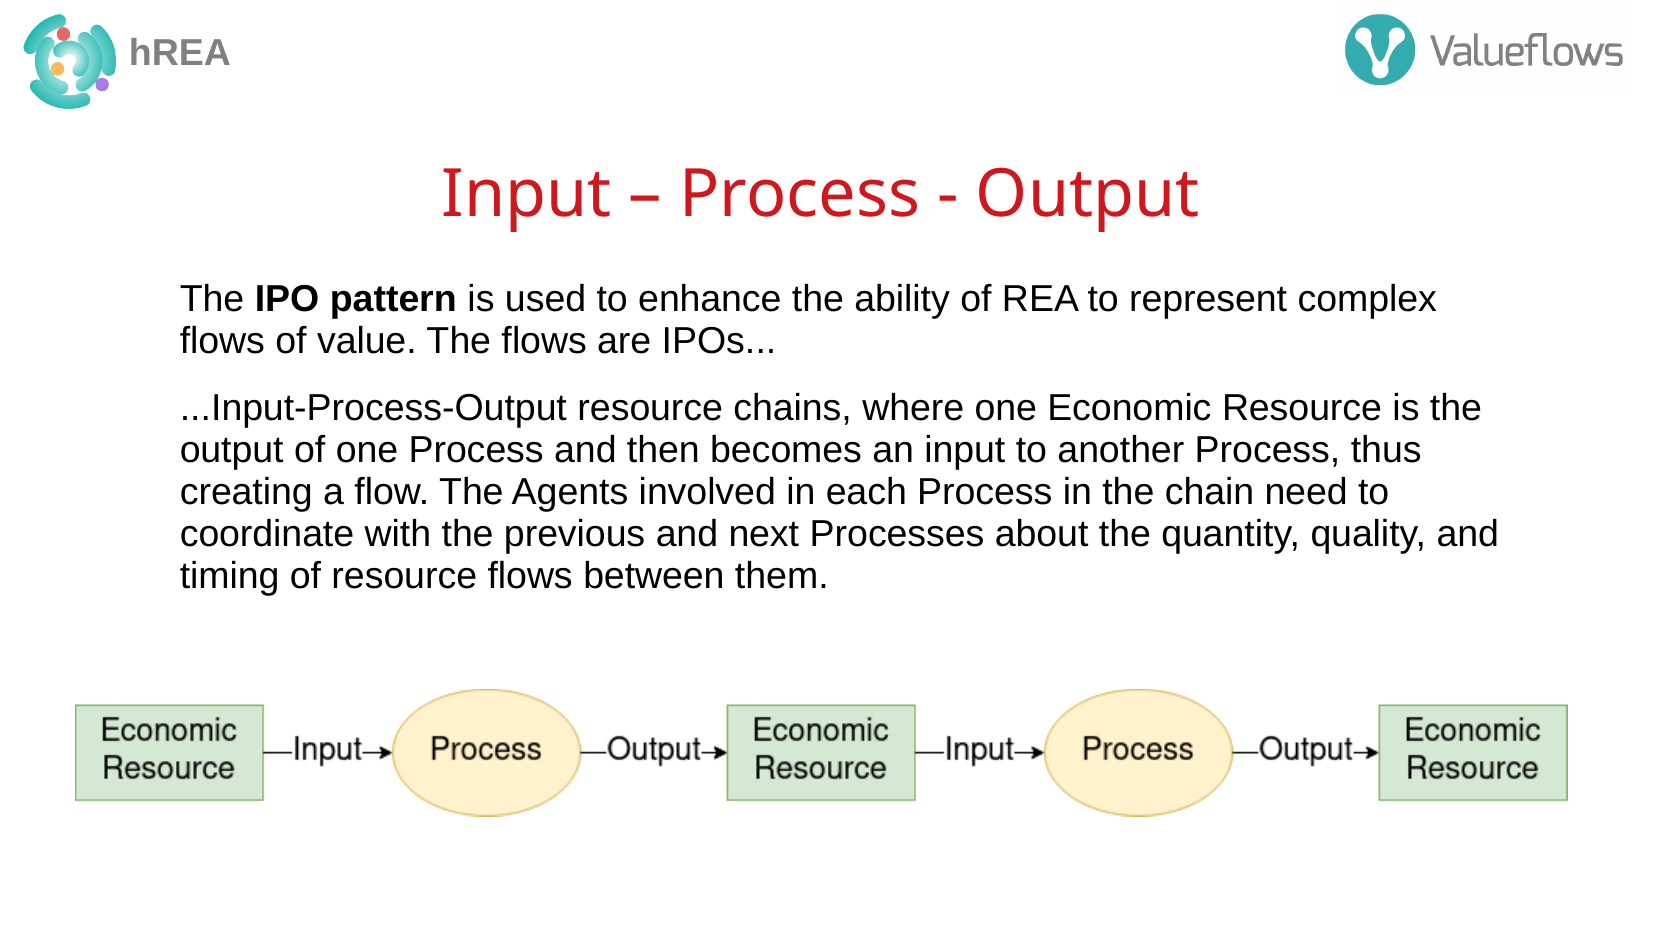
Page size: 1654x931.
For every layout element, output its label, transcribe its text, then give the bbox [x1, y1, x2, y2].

text_box The IPO pattern is used to enhance the ability of REA to represent complex flows of value. The flows are IPOs... ...Input-Process-Output resource chains, where one Economic Resource is the output of one Process and then becomes an input to another Process, thus creating a flow. The Agents involved in each Process in the chain need to coordinate with the previous and next Processes about the quantity, quality, and timing of resource flows between them. [165, 270, 1526, 652]
picture [1335, 3, 1633, 94]
text_box Input – Process - Output [138, 138, 1503, 229]
picture [21, 13, 116, 109]
text_box hREA [114, 24, 250, 81]
picture [75, 689, 1568, 817]
